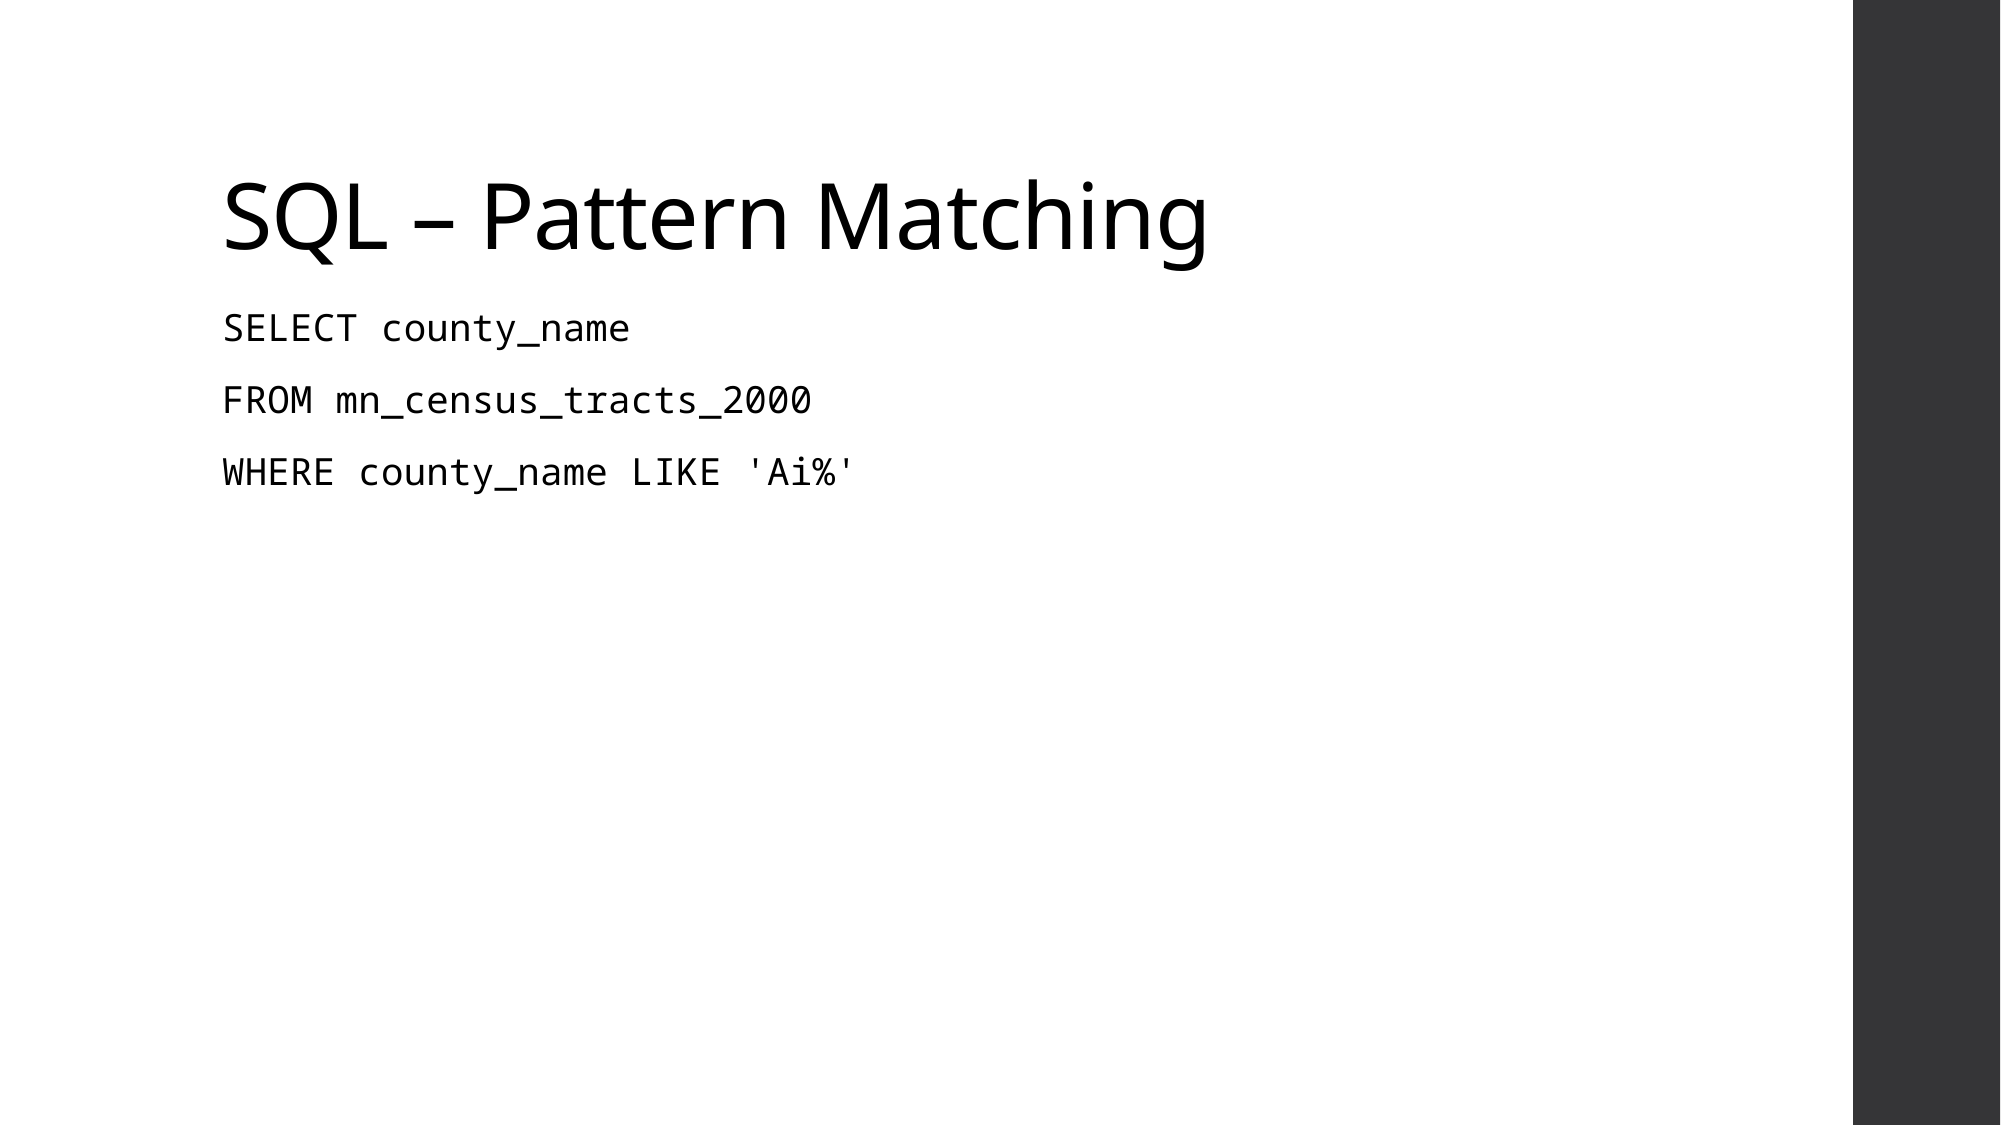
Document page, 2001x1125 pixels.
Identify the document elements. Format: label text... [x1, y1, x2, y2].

title SQL – Pattern Matching [206, 60, 1797, 278]
list SELECT county_name FROM mn_census_tracts_2000 WHERE county_name LIKE 'Ai%' [206, 299, 1617, 1014]
